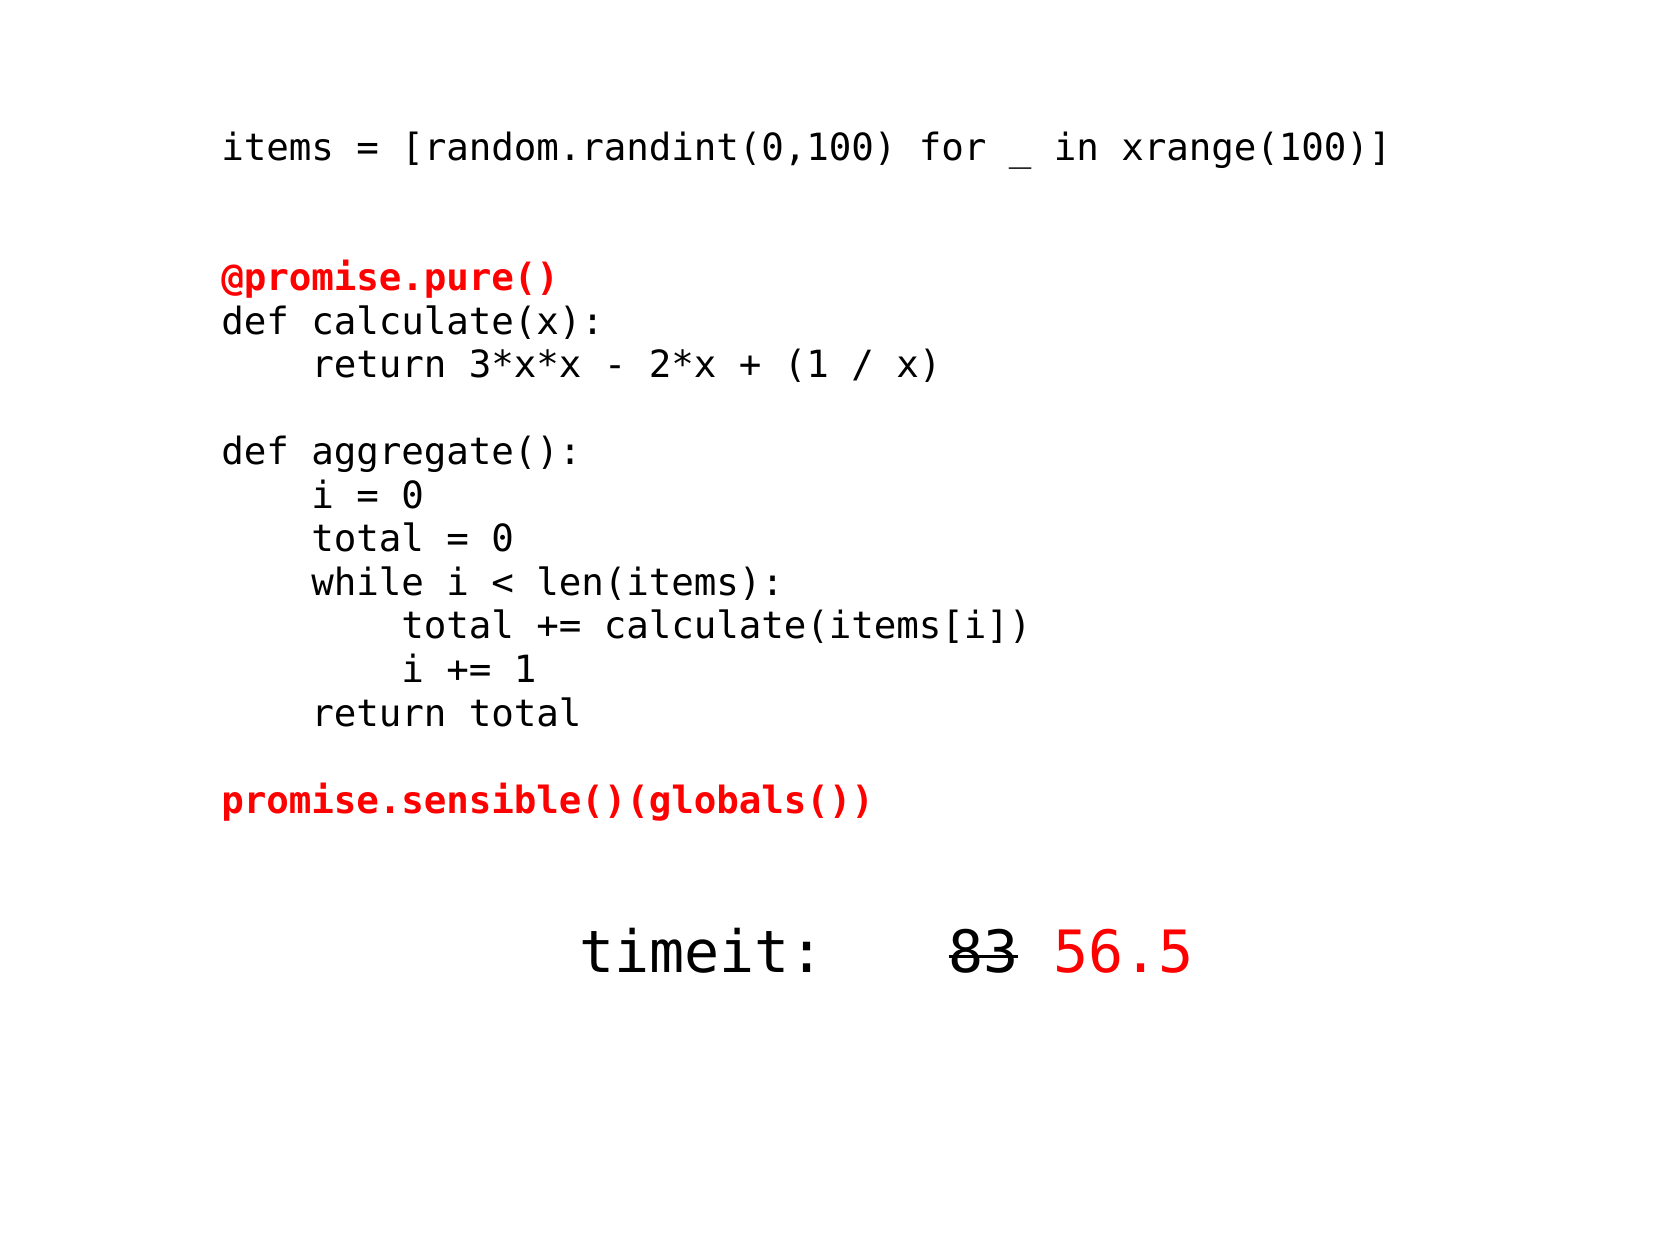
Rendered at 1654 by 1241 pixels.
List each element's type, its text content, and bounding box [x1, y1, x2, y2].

text_box items = [random.randint(0,100) for _ in xrange(100)] @promise.pure() def calculate(x): return 3*x*x - 2*x + (1 / x) def aggregate(): i = 0 total = 0 while i < len(items): total += calculate(items[i]) i += 1 return total promise.sensible()(globals()) [206, 118, 1477, 873]
text_box timeit: 83 56.5 [564, 911, 1209, 995]
